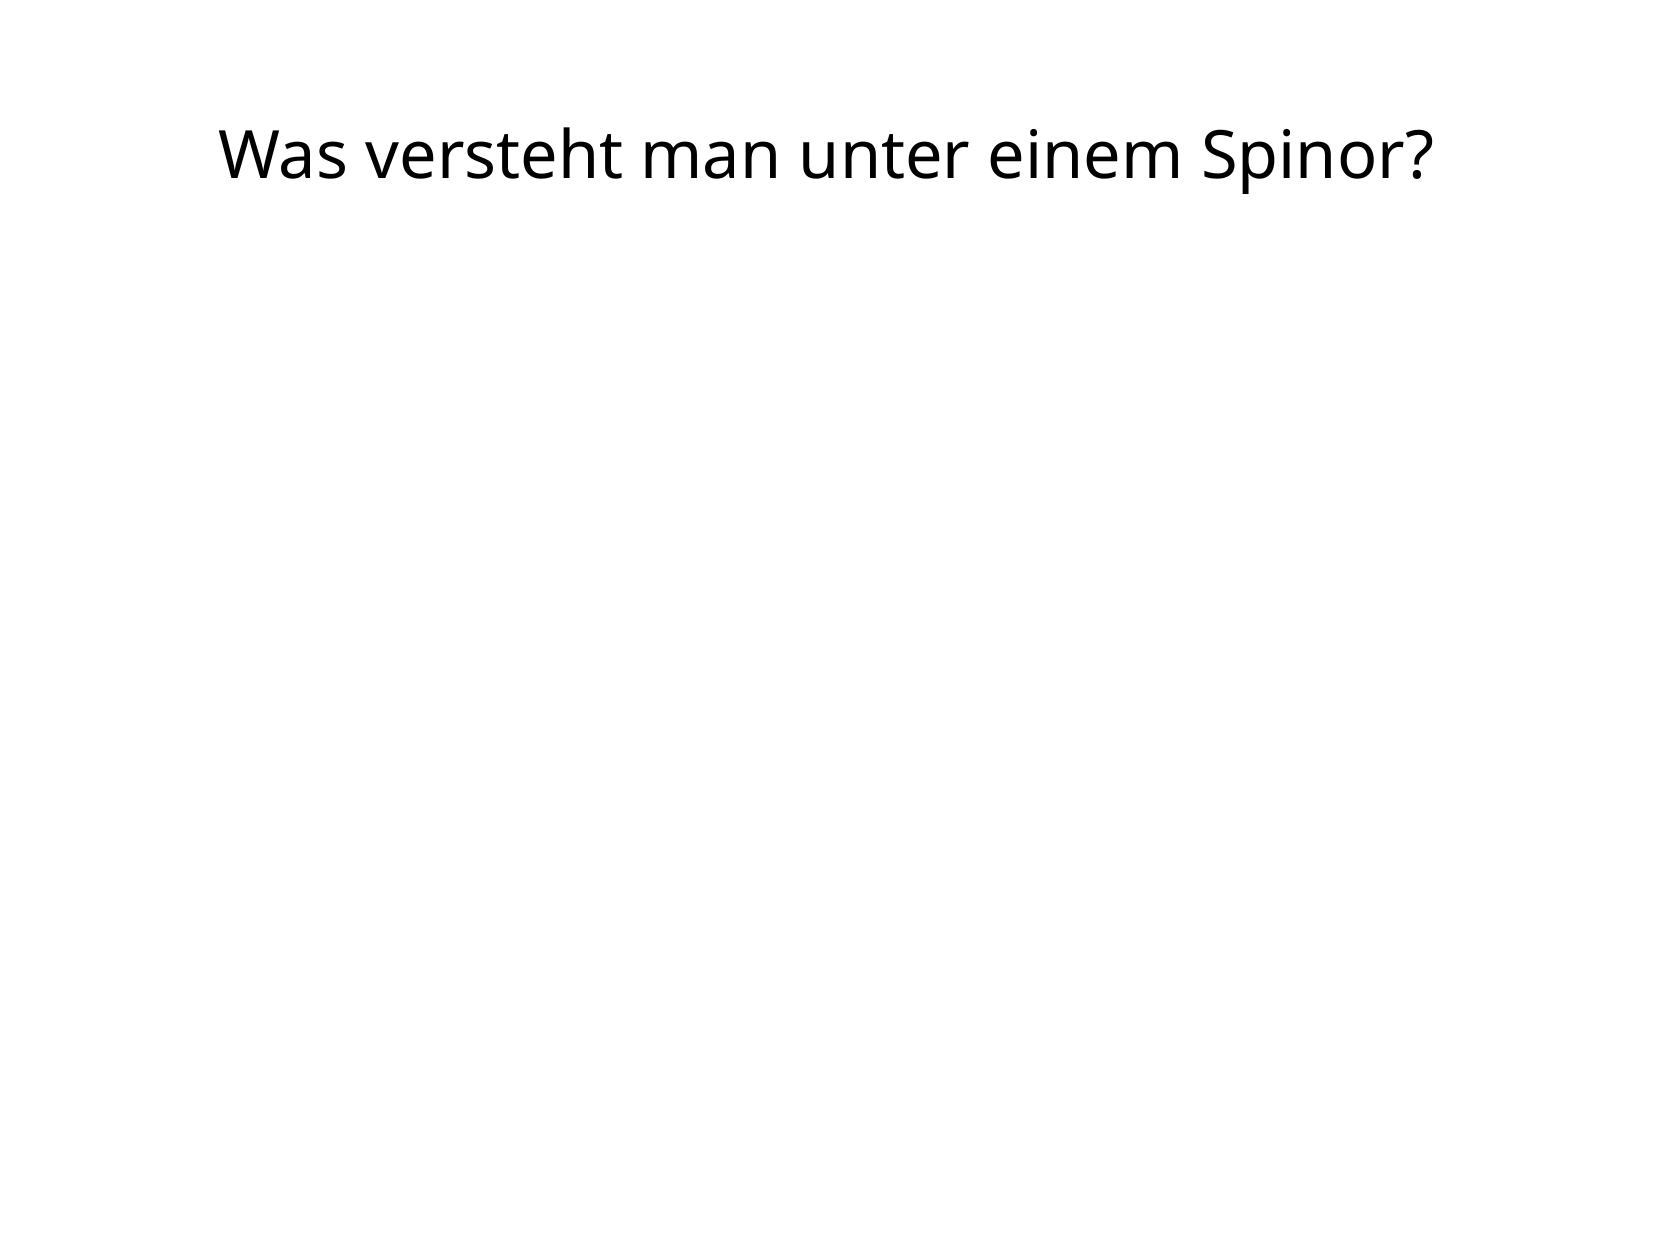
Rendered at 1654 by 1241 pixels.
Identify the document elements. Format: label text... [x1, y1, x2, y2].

title Was versteht man unter einem Spinor? [82, 49, 1571, 257]
